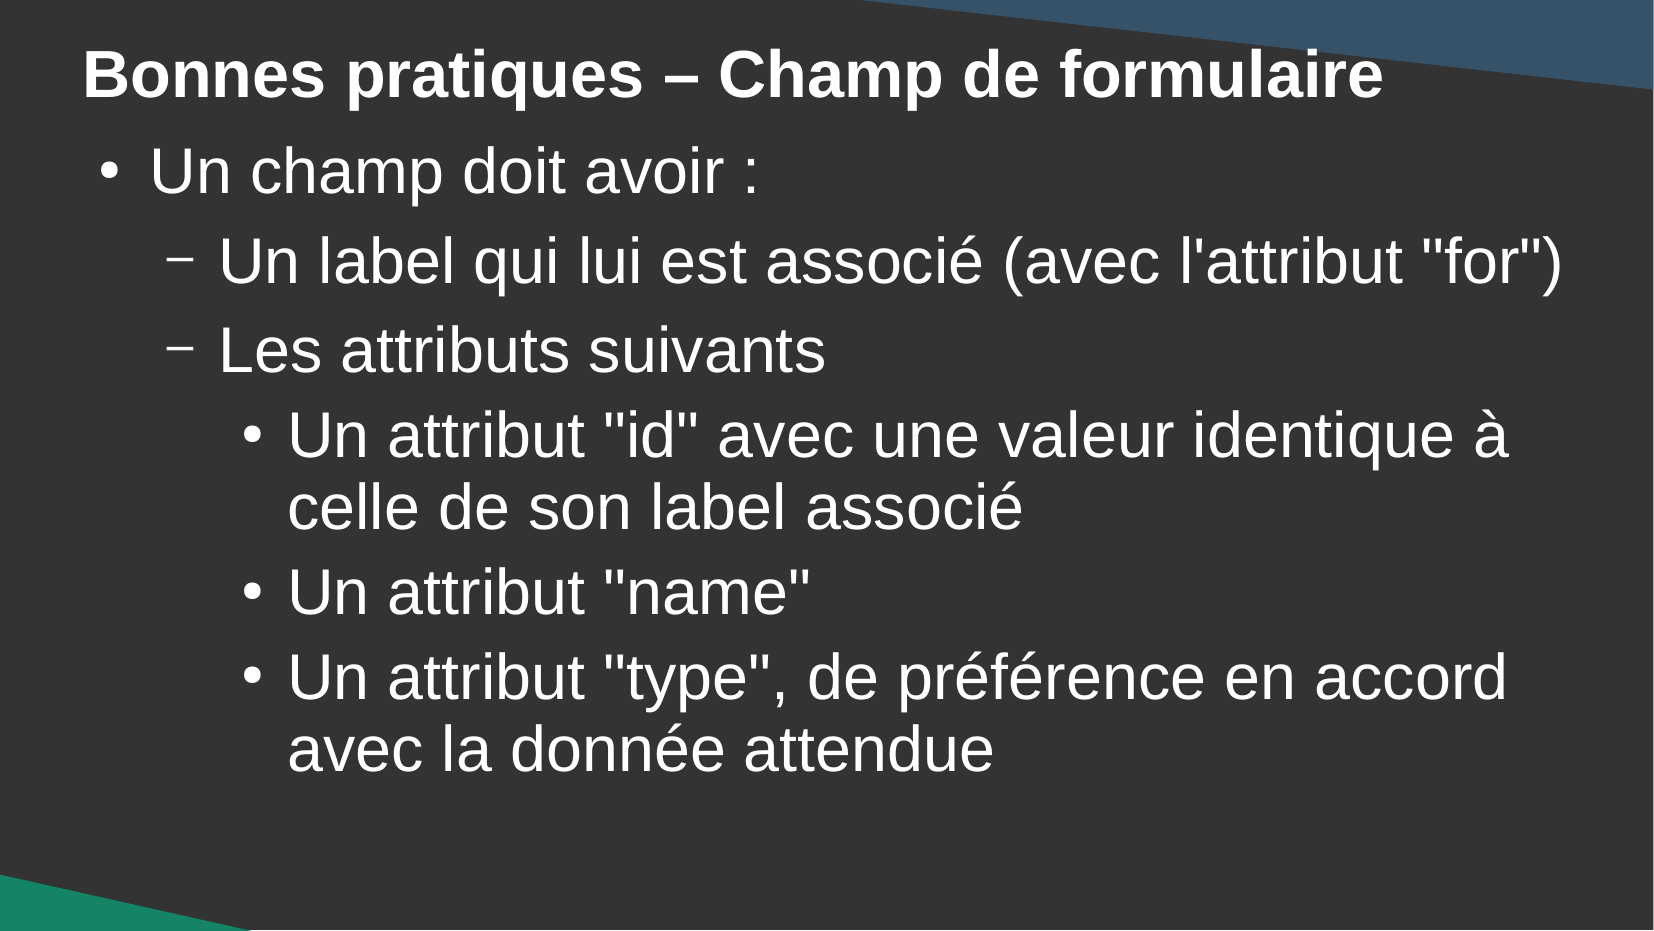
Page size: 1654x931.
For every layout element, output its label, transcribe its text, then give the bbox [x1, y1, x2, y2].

text_box [859, 0, 1654, 90]
title Bonnes pratiques – Champ de formulaire [82, 37, 1571, 122]
list Un champ doit avoir : Un label qui lui est associé (avec l'attribut "for") Les attributs suivants Un attribut "id" avec une valeur identique à celle de son label associé Un attribut "name" Un attribut "type", de préférence en accord avec la donnée attendue [80, 135, 1605, 798]
text_box [0, 874, 253, 931]
